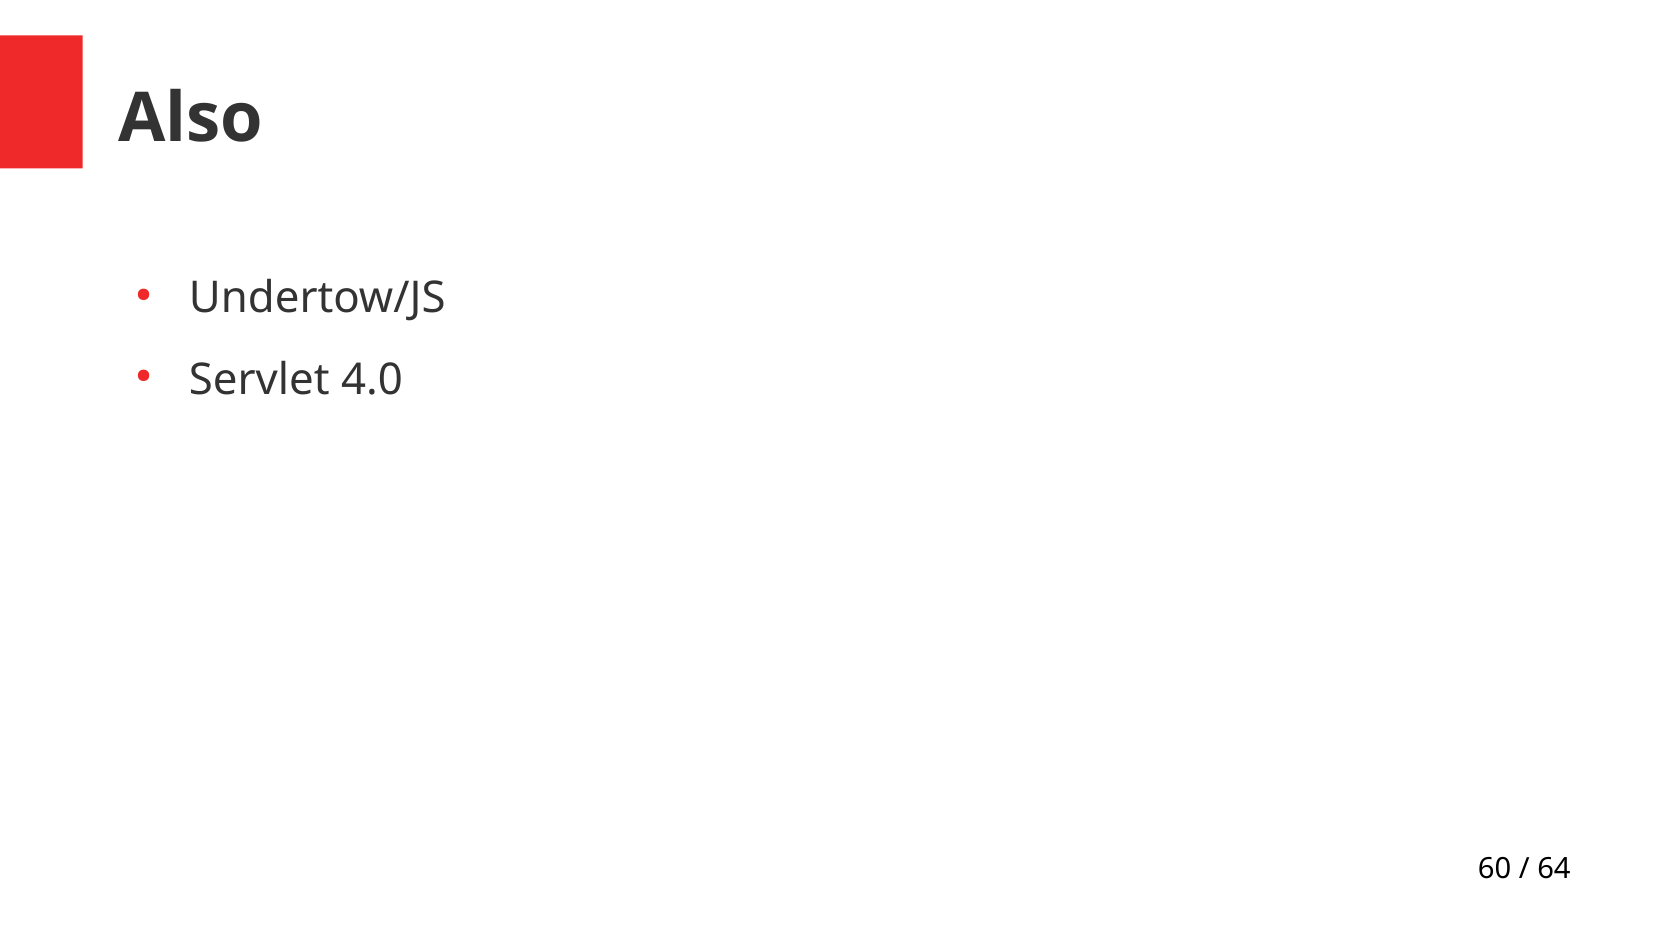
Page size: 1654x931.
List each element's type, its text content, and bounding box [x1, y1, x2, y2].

title Also [118, 37, 1571, 193]
list Undertow/JS Servlet 4.0 [118, 265, 1536, 806]
